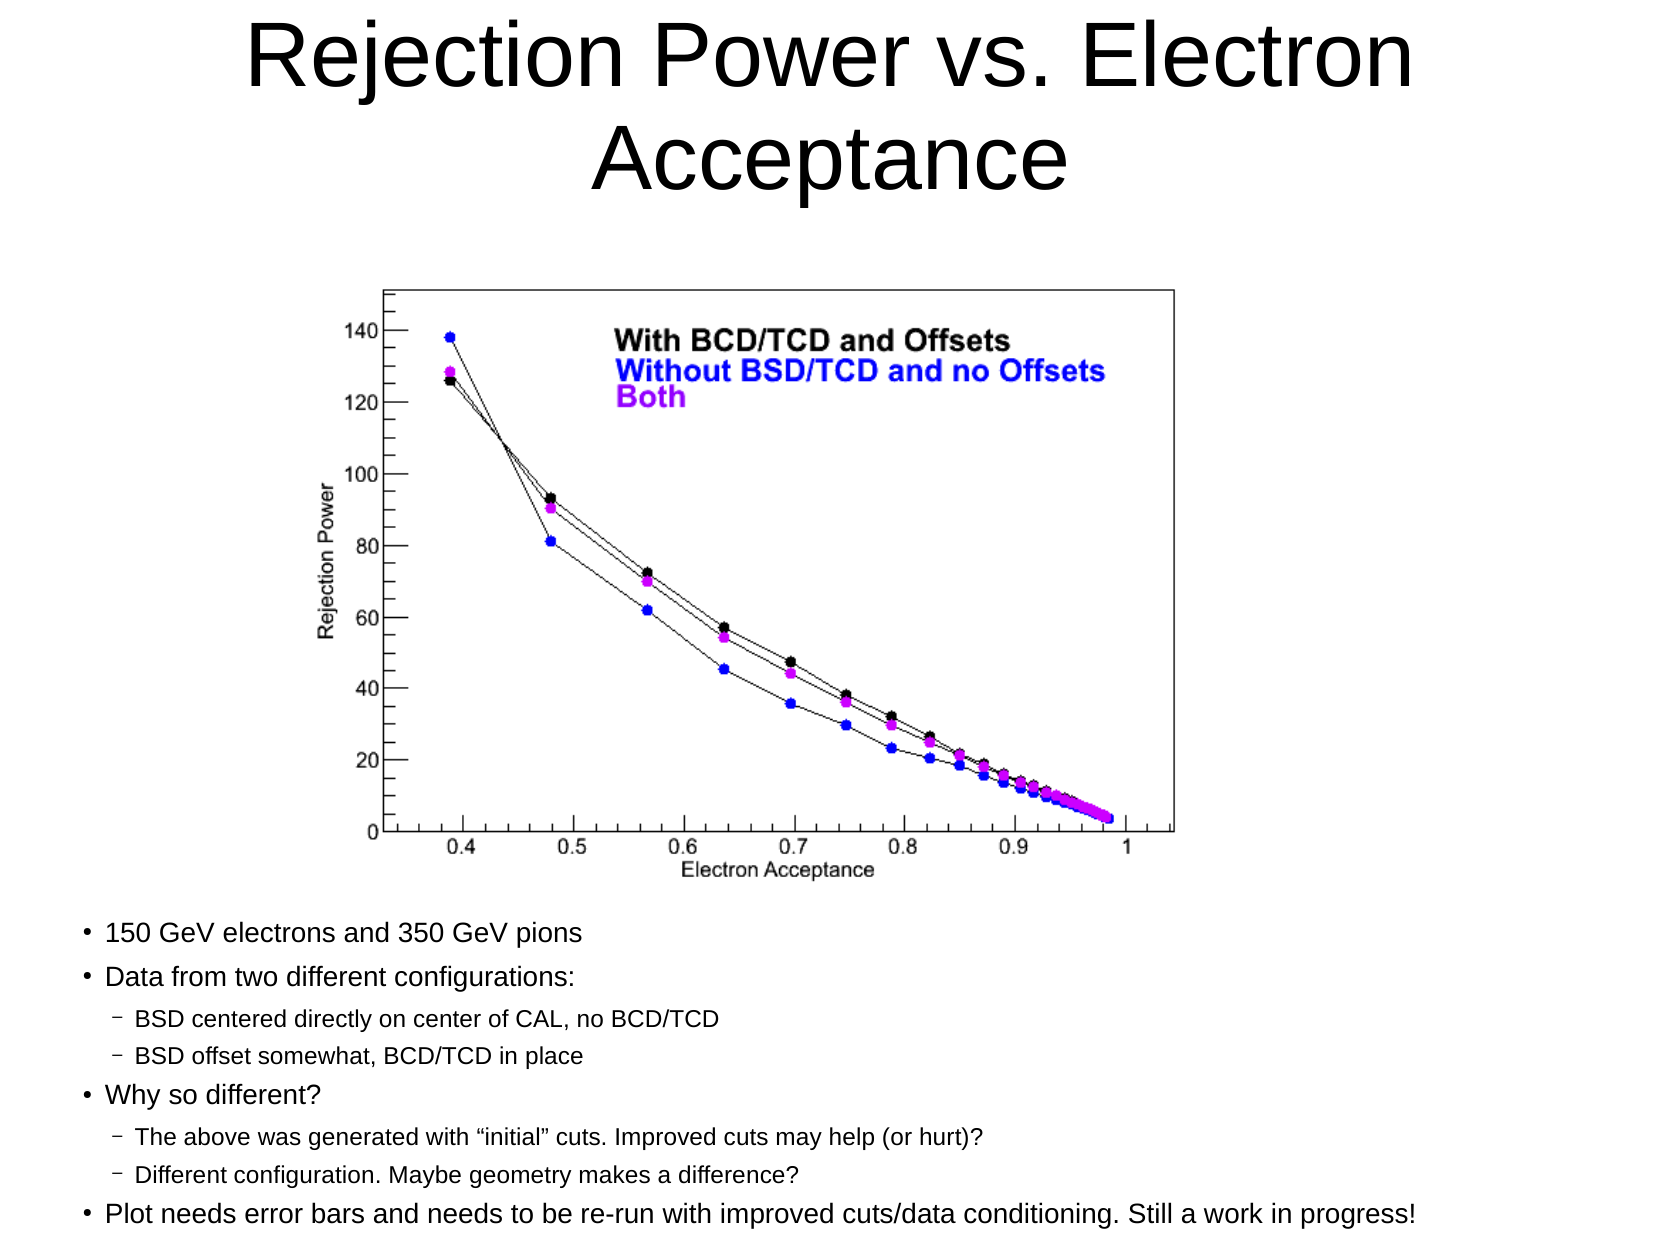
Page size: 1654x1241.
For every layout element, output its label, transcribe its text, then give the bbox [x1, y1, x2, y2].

picture [285, 222, 1273, 901]
list 150 GeV electrons and 350 GeV pions Data from two different configurations: BSD centered directly on center of CAL, no BCD/TCD BSD offset somewhat, BCD/TCD in place Why so different? The above was generated with “initial” cuts. Improved cuts may help (or hurt)? Different configuration. Maybe geometry makes a difference? Plot needs error bars and needs to be re-run with improved cuts/data conditioning. Still a work in progress! [75, 917, 1531, 1231]
title Rejection Power vs. Electron Acceptance [86, 2, 1576, 211]
